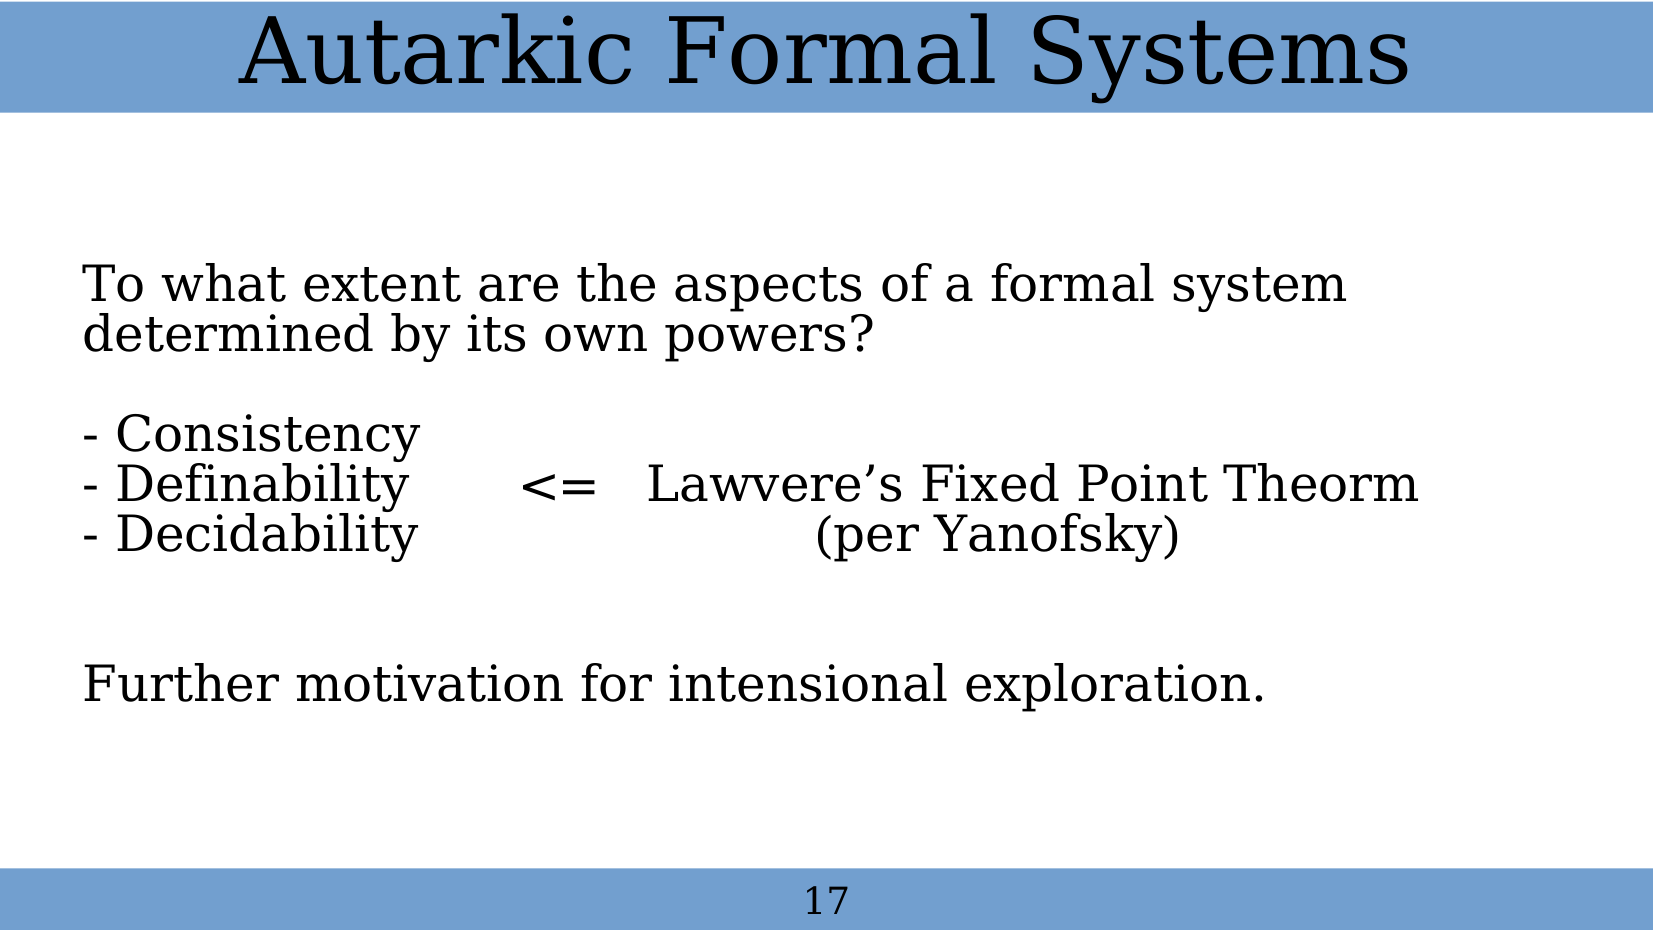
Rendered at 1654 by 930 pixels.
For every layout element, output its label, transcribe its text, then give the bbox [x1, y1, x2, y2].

title Autarkic Formal Systems [0, 1, 1653, 113]
subtitle To what extent are the aspects of a formal system determined by its own powers? - Consistency - Definability <= Lawvere’s Fixed Point Theorm - Decidability (per Yanofsky) Further motivation for intensional exploration. [82, 212, 1571, 763]
text_box [0, 868, 1653, 930]
text_box 17 [770, 877, 883, 930]
